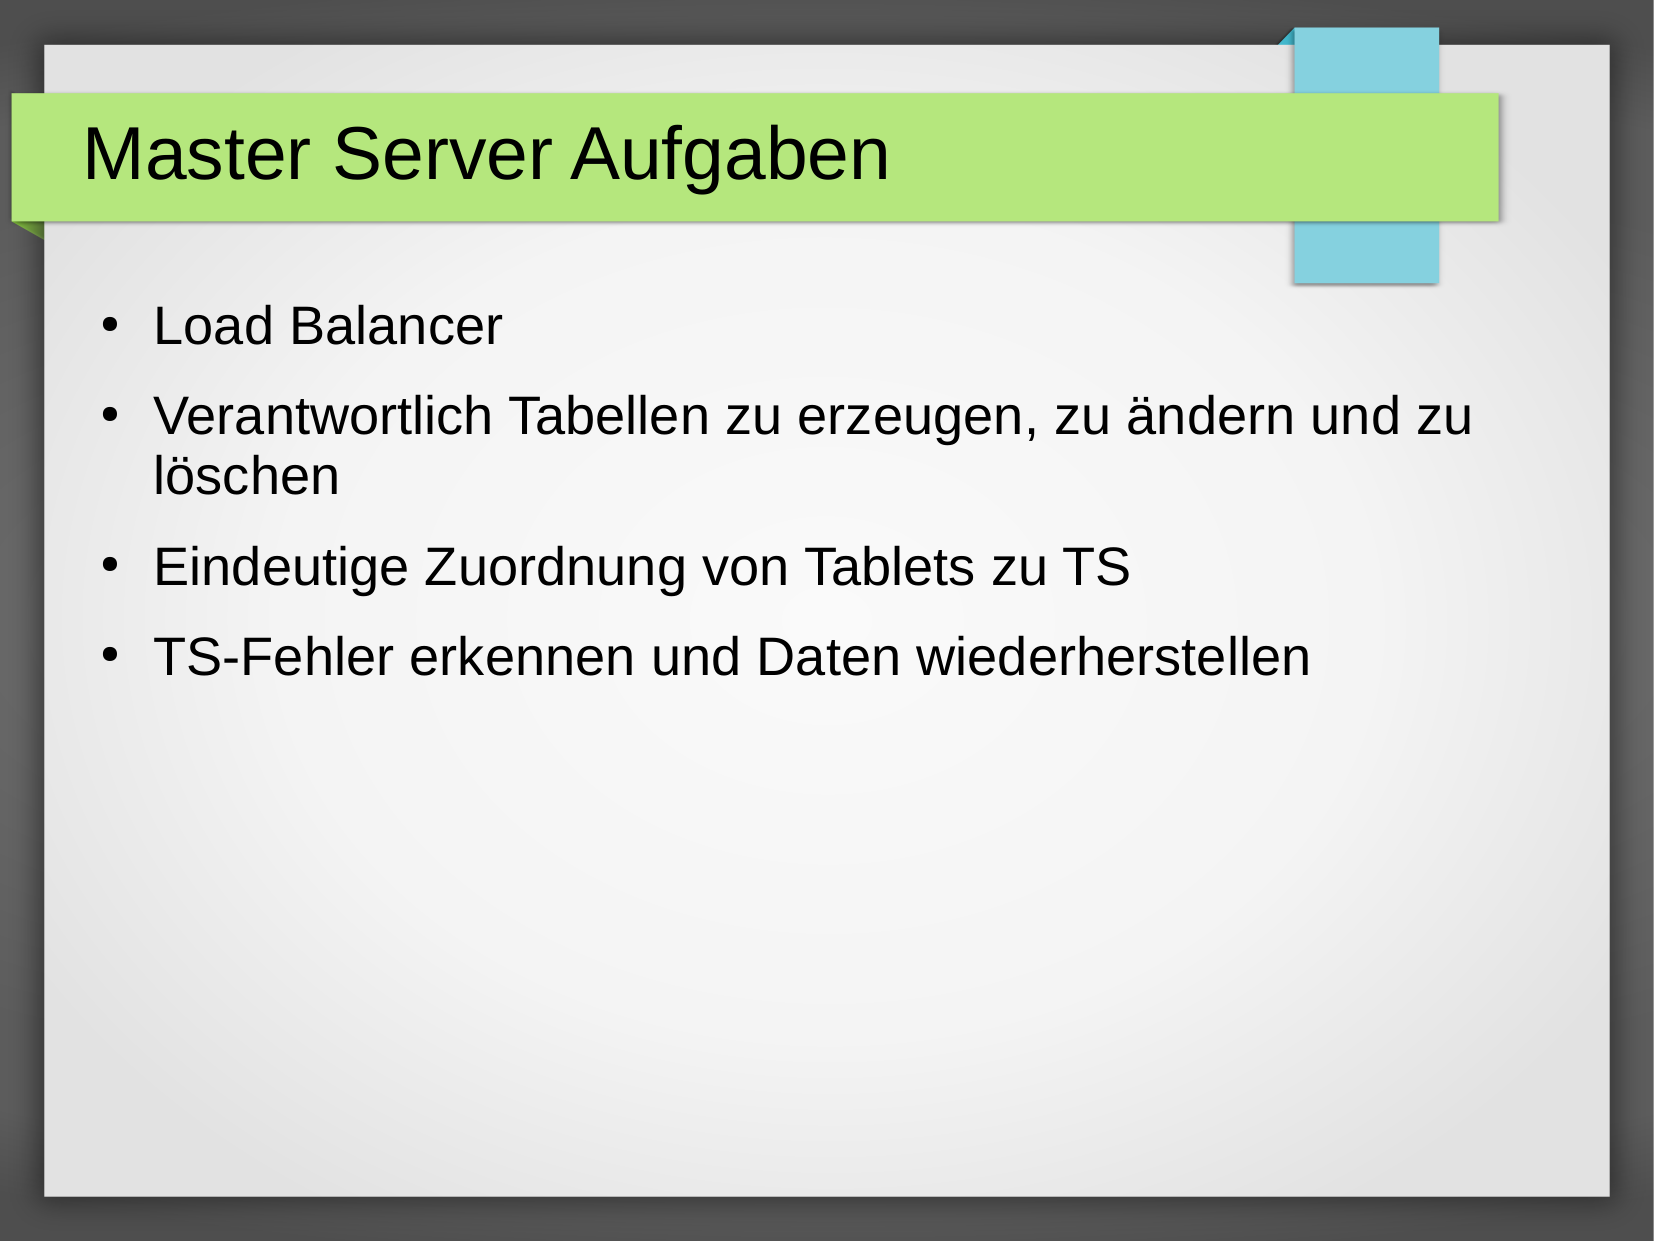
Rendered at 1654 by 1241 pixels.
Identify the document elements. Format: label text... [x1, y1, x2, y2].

picture [0, 0, 1654, 1241]
title Master Server Aufgaben [82, 94, 1264, 213]
list Load Balancer Verantwortlich Tabellen zu erzeugen, zu ändern und zu löschen Eindeutige Zuordnung von Tablets zu TS TS-Fehler erkennen und Daten wiederherstellen [82, 295, 1571, 1015]
